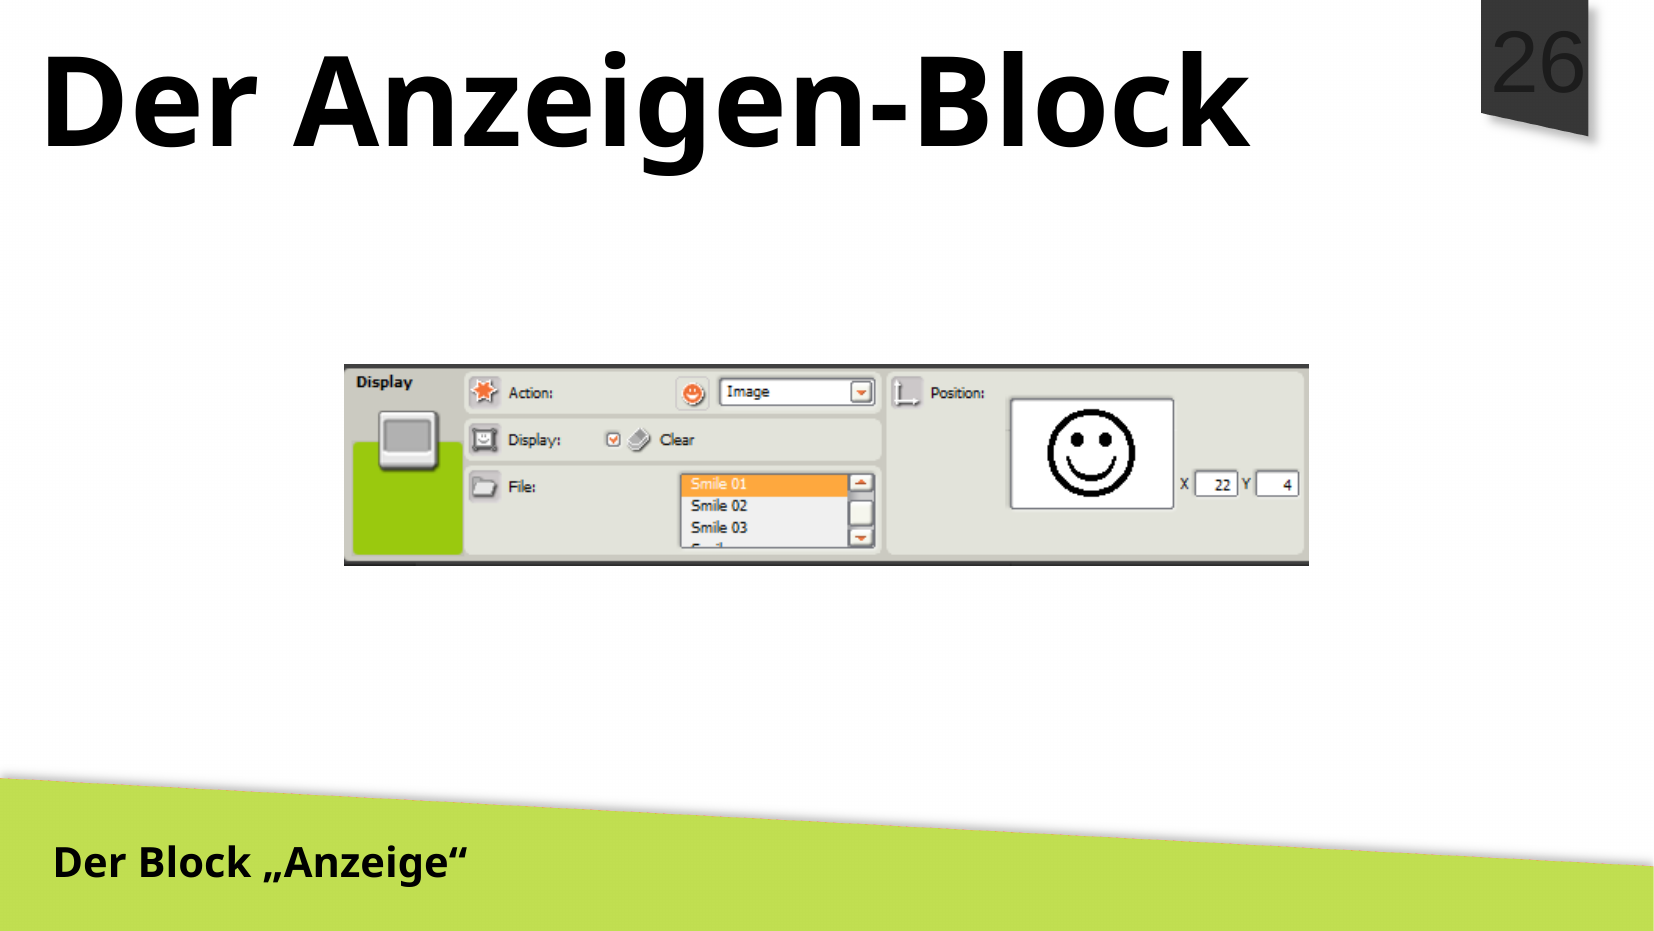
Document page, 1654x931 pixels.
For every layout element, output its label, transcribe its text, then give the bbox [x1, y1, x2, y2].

picture [0, 0, 1654, 931]
text_box Der Block „Anzeige“ [37, 825, 863, 901]
title Der Anzeigen-Block [37, 0, 1388, 343]
text_box <Foliennummer> [1151, 5, 1603, 156]
